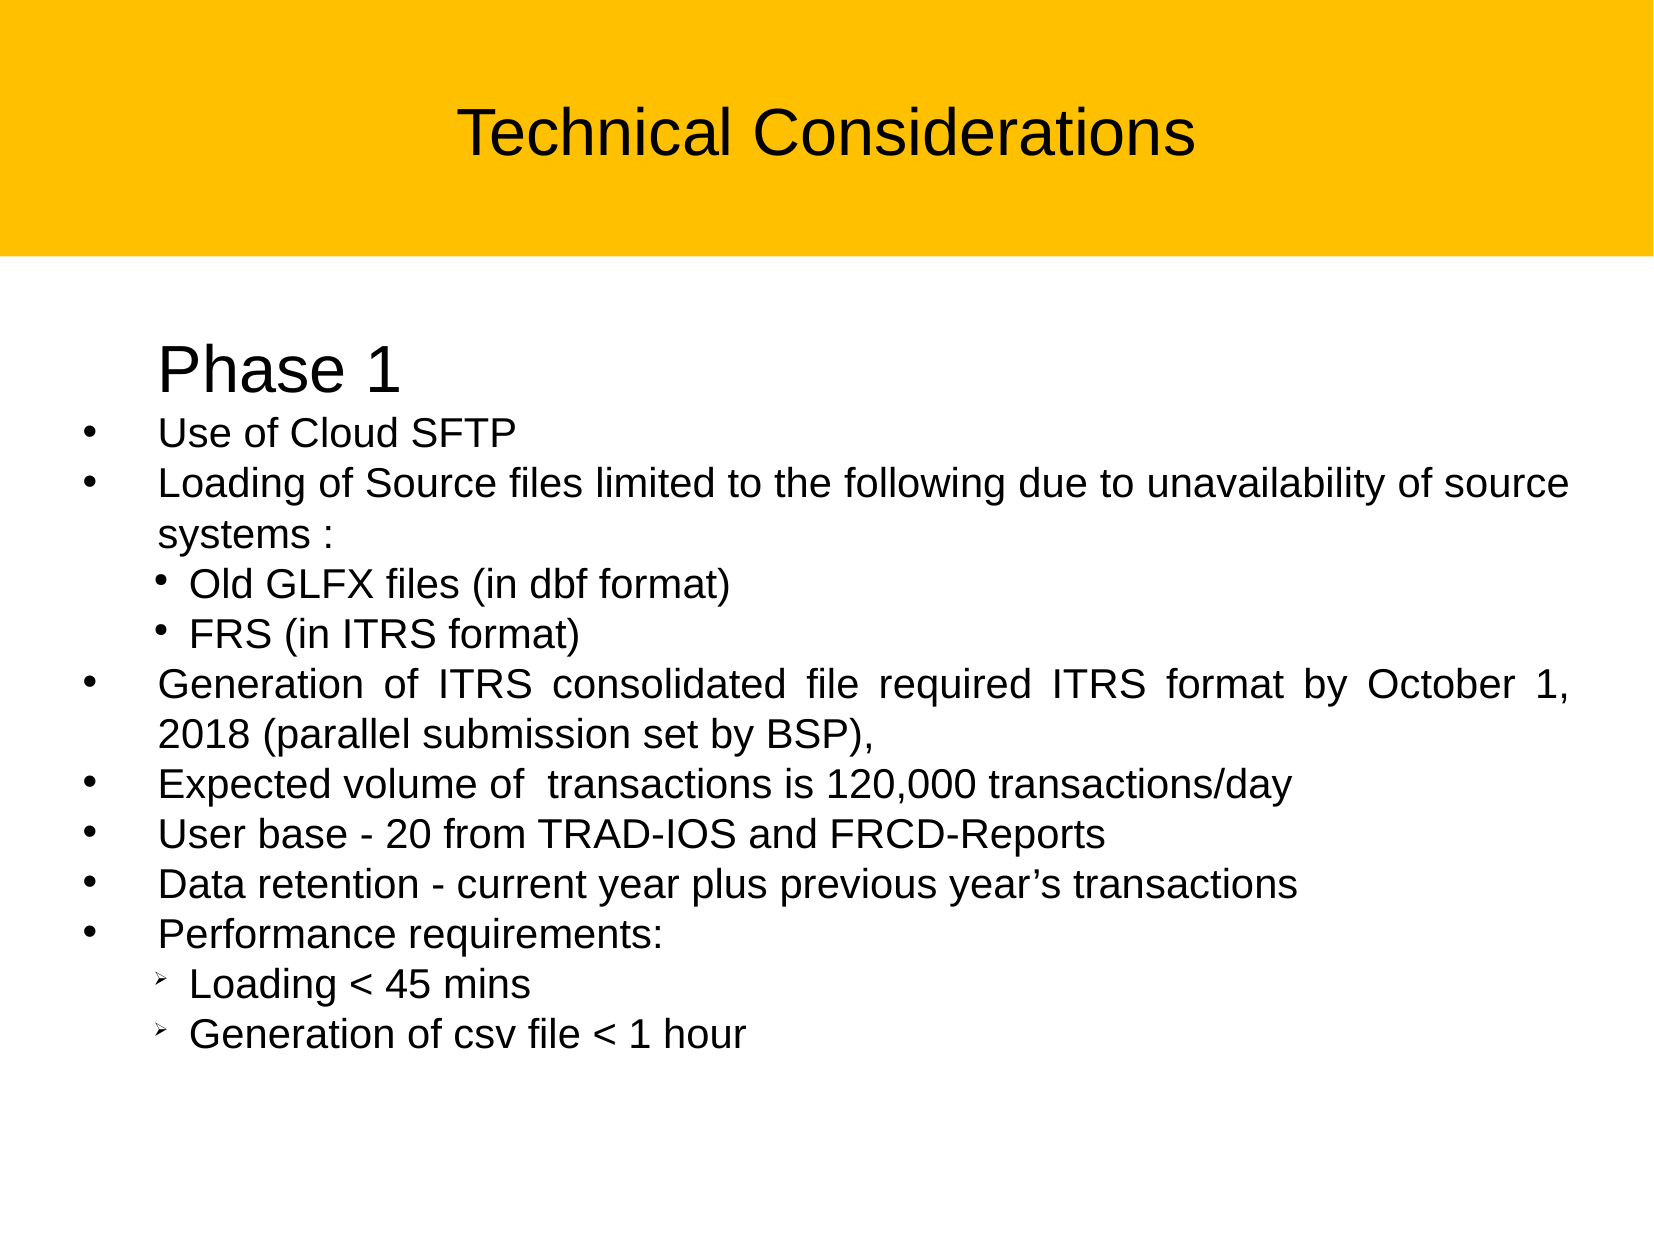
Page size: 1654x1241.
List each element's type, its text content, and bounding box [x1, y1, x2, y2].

text_box Phase 1 Use of Cloud SFTP Loading of Source files limited to the following due to unavailability of source systems : Old GLFX files (in dbf format) FRS (in ITRS format) Generation of ITRS consolidated file required ITRS format by October 1, 2018 (parallel submission set by BSP), Expected volume of transactions is 120,000 transactions/day User base - 20 from TRAD-IOS and FRCD-Reports Data retention - current year plus previous year’s transactions Performance requirements: Loading < 45 mins Generation of csv file < 1 hour [82, 266, 1571, 1117]
text_box Technical Considerations [0, 0, 1654, 257]
